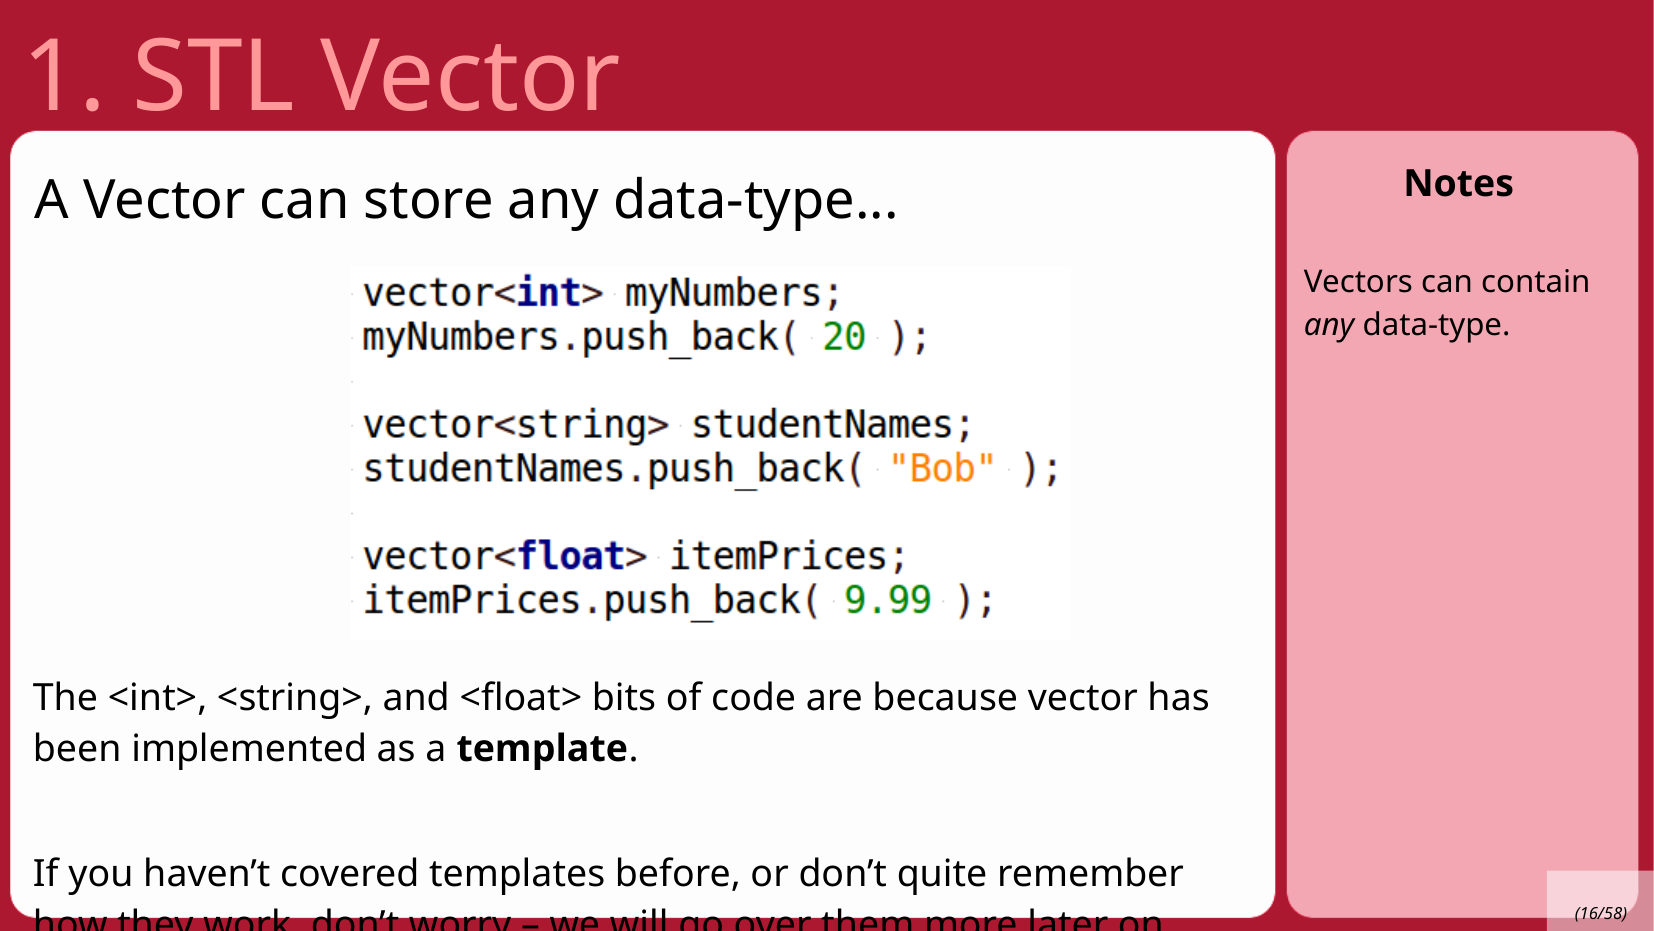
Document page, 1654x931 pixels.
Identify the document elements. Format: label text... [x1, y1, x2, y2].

picture [136, 919, 147, 931]
picture [621, 921, 627, 931]
picture [1122, 919, 1134, 931]
text_box A Vector can store any data-type... [34, 160, 1248, 227]
picture [237, 919, 249, 931]
picture [315, 919, 327, 931]
picture [706, 919, 718, 931]
picture [885, 919, 895, 931]
picture [1077, 919, 1087, 925]
picture [898, 919, 908, 931]
picture [840, 919, 851, 931]
picture [943, 919, 953, 931]
text_box The <int>, <string>, and <float> bits of code are because vector has been implemented as a template. If you haven’t covered templates before, or don’t quite remember how they work, don’t worry – we will go over them more later on. [32, 670, 1246, 900]
picture [780, 919, 790, 925]
picture [561, 921, 567, 931]
picture [683, 919, 695, 931]
picture [215, 921, 221, 931]
picture [61, 919, 73, 931]
picture [420, 921, 426, 931]
picture [338, 919, 350, 931]
picture [1002, 919, 1012, 925]
picture [0, 0, 1654, 931]
text_box Notes Vectors can contain any data-type. [1289, 149, 1629, 319]
picture [864, 919, 874, 925]
picture [159, 919, 169, 925]
picture [90, 921, 96, 931]
picture [443, 919, 455, 931]
picture [1146, 919, 1157, 931]
picture [362, 919, 373, 931]
picture [963, 919, 975, 931]
picture [1042, 927, 1052, 931]
picture [584, 919, 594, 925]
picture [38, 919, 49, 931]
title 1. STL Vector [22, 7, 1511, 136]
picture [738, 919, 750, 931]
picture [930, 919, 940, 931]
text_box (<number>/58) [1546, 877, 1654, 931]
